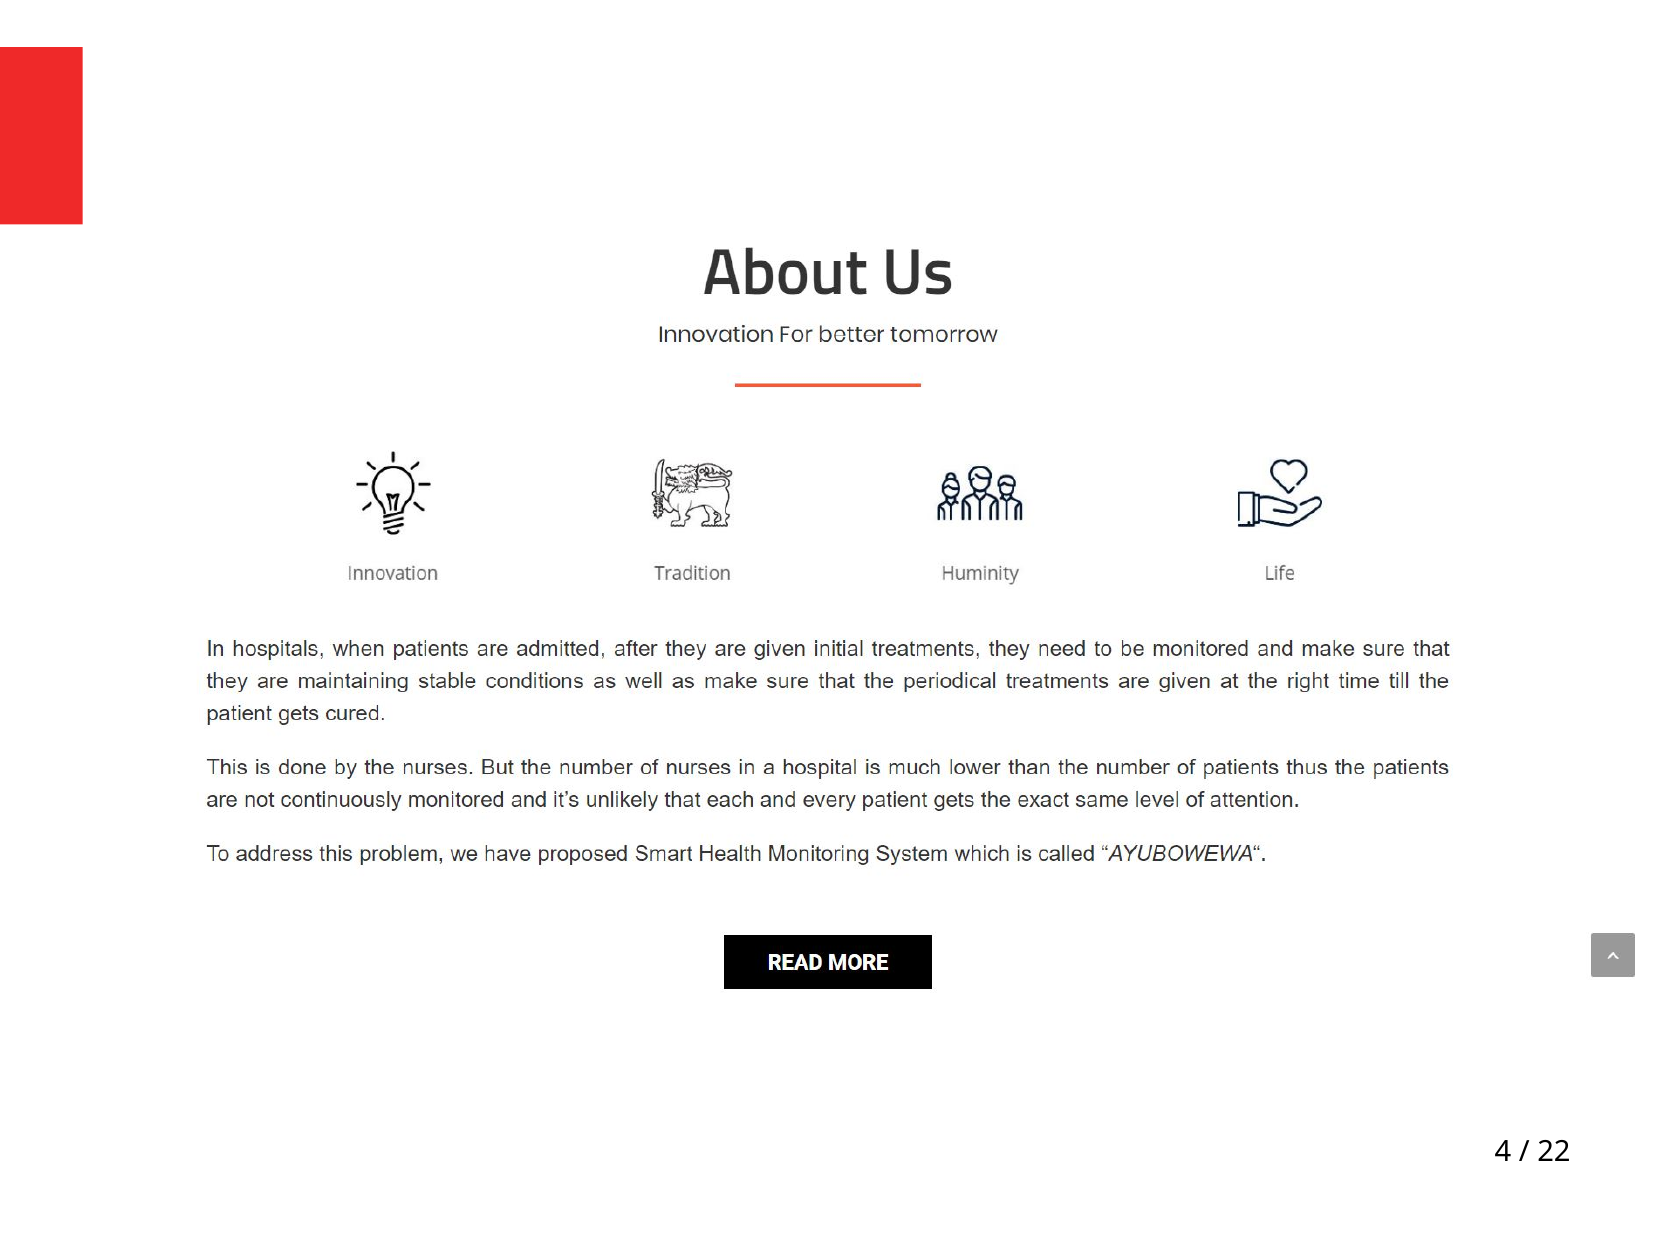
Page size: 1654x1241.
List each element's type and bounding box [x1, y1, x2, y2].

picture [1, 247, 1654, 993]
